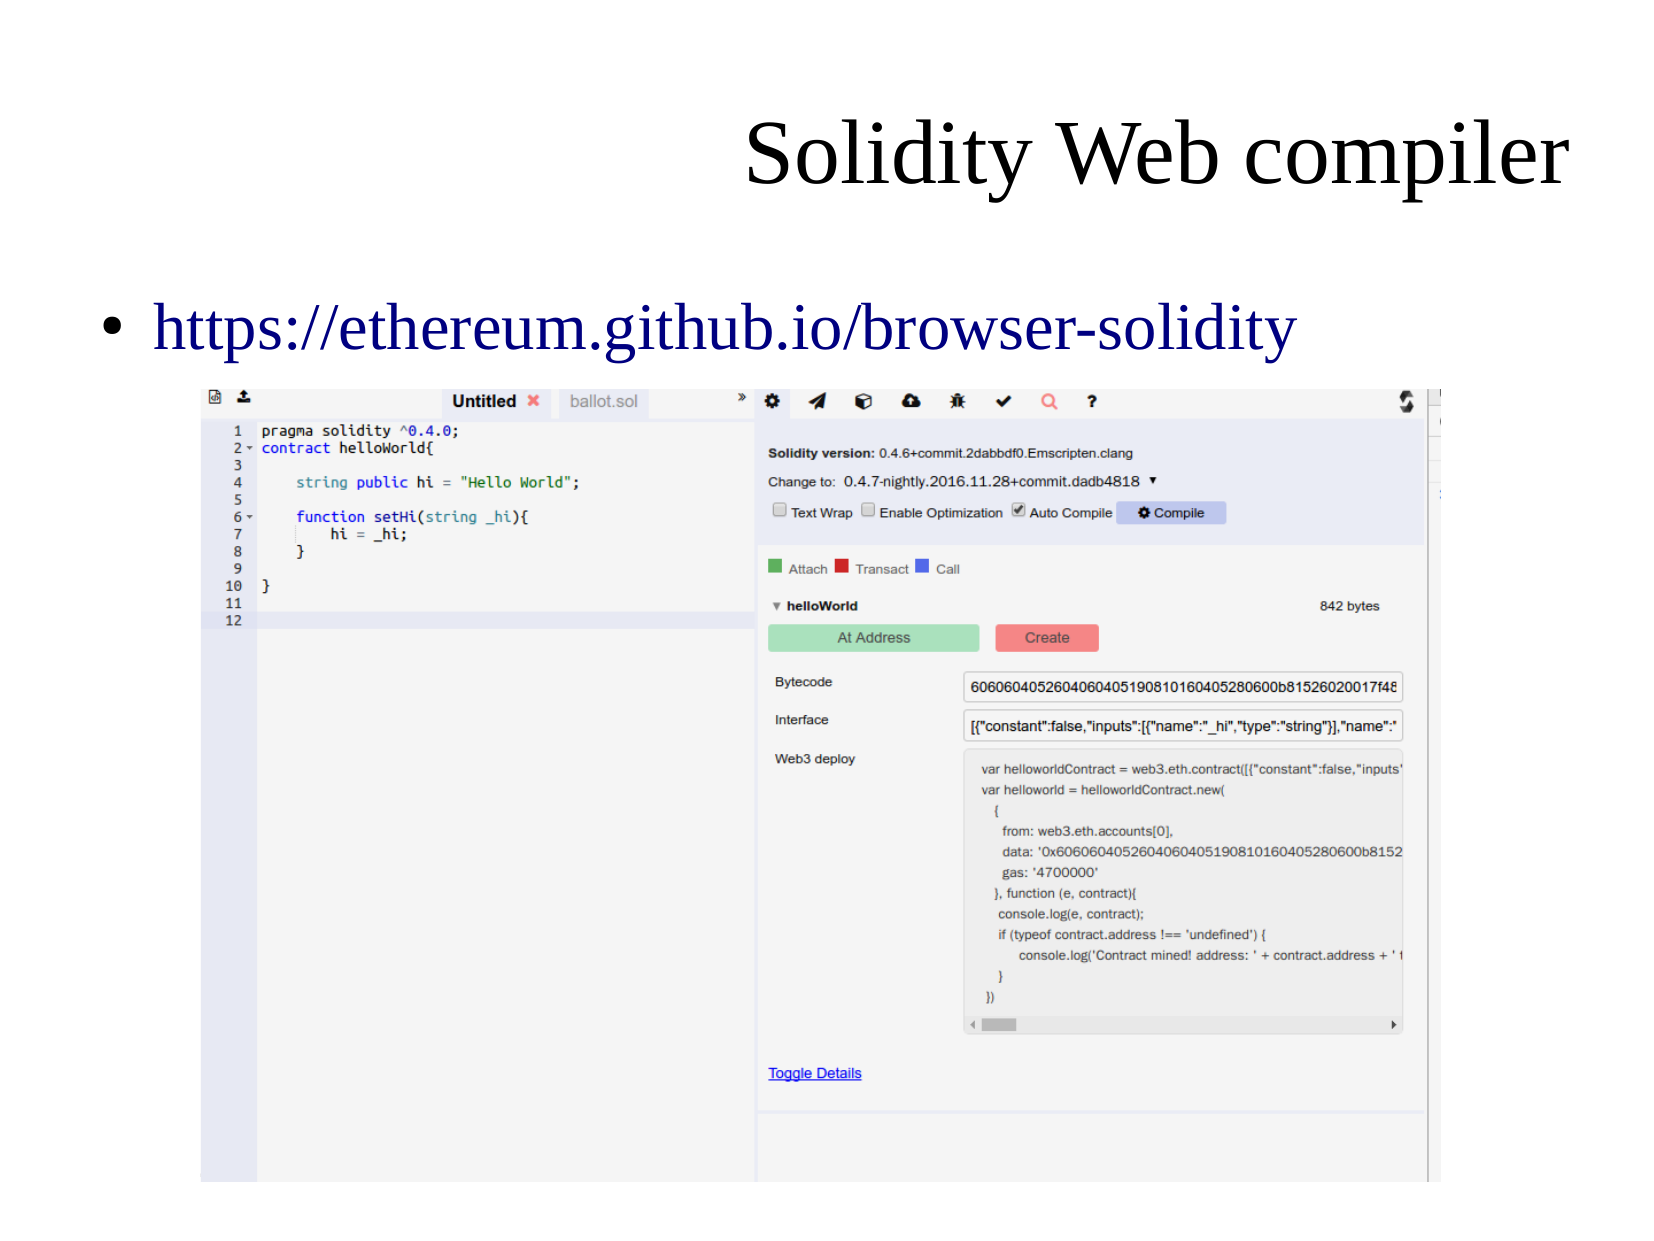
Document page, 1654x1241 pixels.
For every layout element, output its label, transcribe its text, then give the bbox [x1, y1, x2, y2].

list https://ethereum.github.io/browser-solidity [82, 290, 1571, 1010]
picture [200, 389, 1441, 1182]
title Solidity Web compiler [82, 49, 1571, 257]
